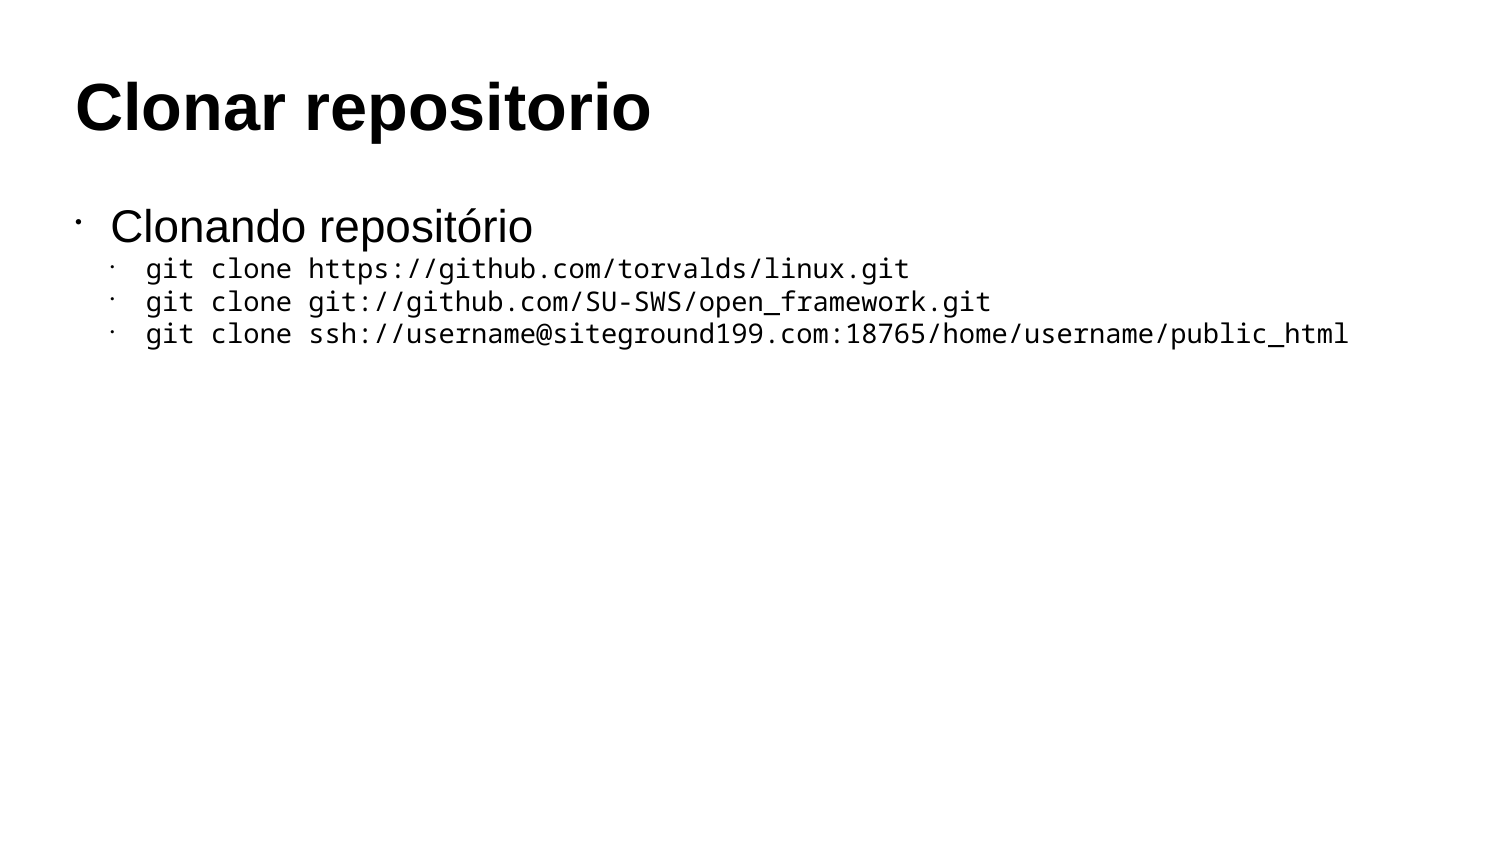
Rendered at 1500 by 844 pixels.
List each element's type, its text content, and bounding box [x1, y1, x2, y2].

text_box Clonando repositório git clone https://github.com/torvalds/linux.git git clone git://github.com/SU-SWS/open_framework.git git clone ssh://username@siteground199.com:18765/home/username/public_html [75, 196, 1425, 808]
text_box Clonar repositorio [75, 33, 1425, 175]
